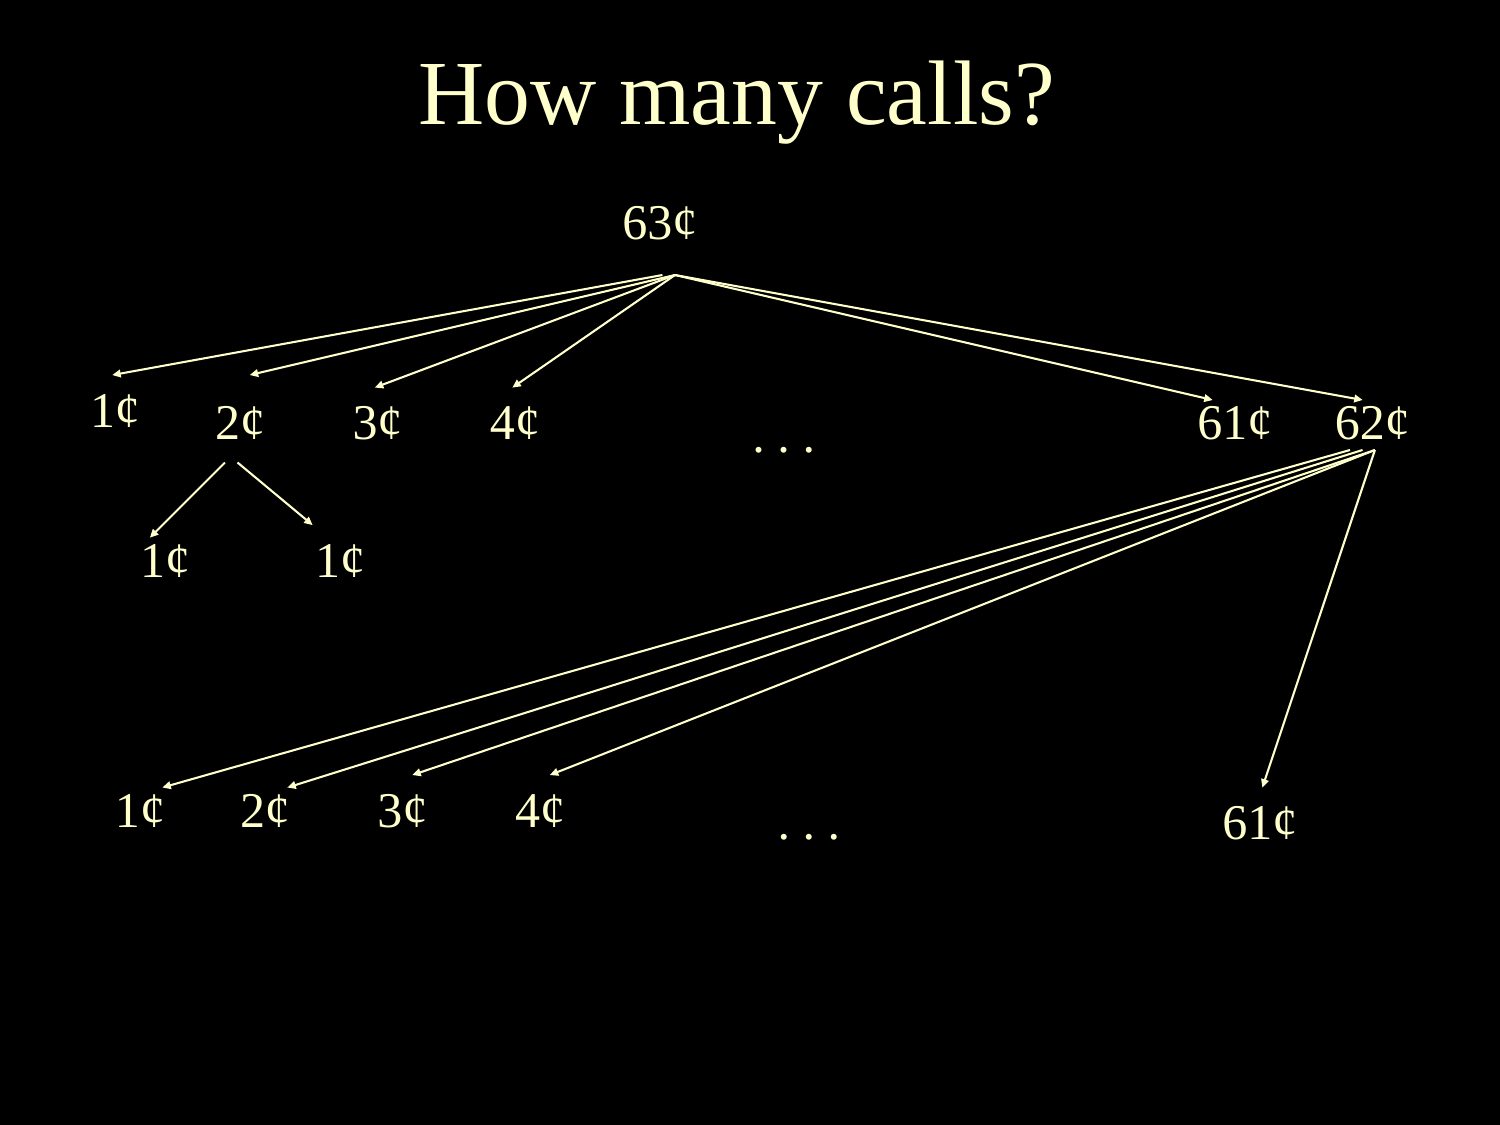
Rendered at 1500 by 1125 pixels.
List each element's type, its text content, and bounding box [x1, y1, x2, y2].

text_box 2¢ [225, 774, 305, 846]
text_box 1¢ [100, 774, 180, 846]
text_box 1¢ [300, 524, 380, 596]
text_box 62¢ [1320, 387, 1425, 459]
text_box 4¢ [500, 774, 580, 846]
text_box 2¢ [200, 387, 280, 459]
text_box 63¢ [607, 187, 713, 259]
text_box . . . [737, 399, 830, 471]
text_box 61¢ [1207, 787, 1313, 859]
text_box 1¢ [75, 374, 155, 446]
text_box 3¢ [337, 387, 418, 459]
text_box 61¢ [1182, 387, 1288, 459]
text_box 1¢ [125, 524, 205, 596]
text_box 4¢ [475, 387, 555, 459]
title How many calls? [8, 35, 1467, 153]
text_box . . . [762, 787, 856, 859]
text_box 62¢ [1358, 453, 1372, 459]
text_box 3¢ [362, 774, 443, 846]
